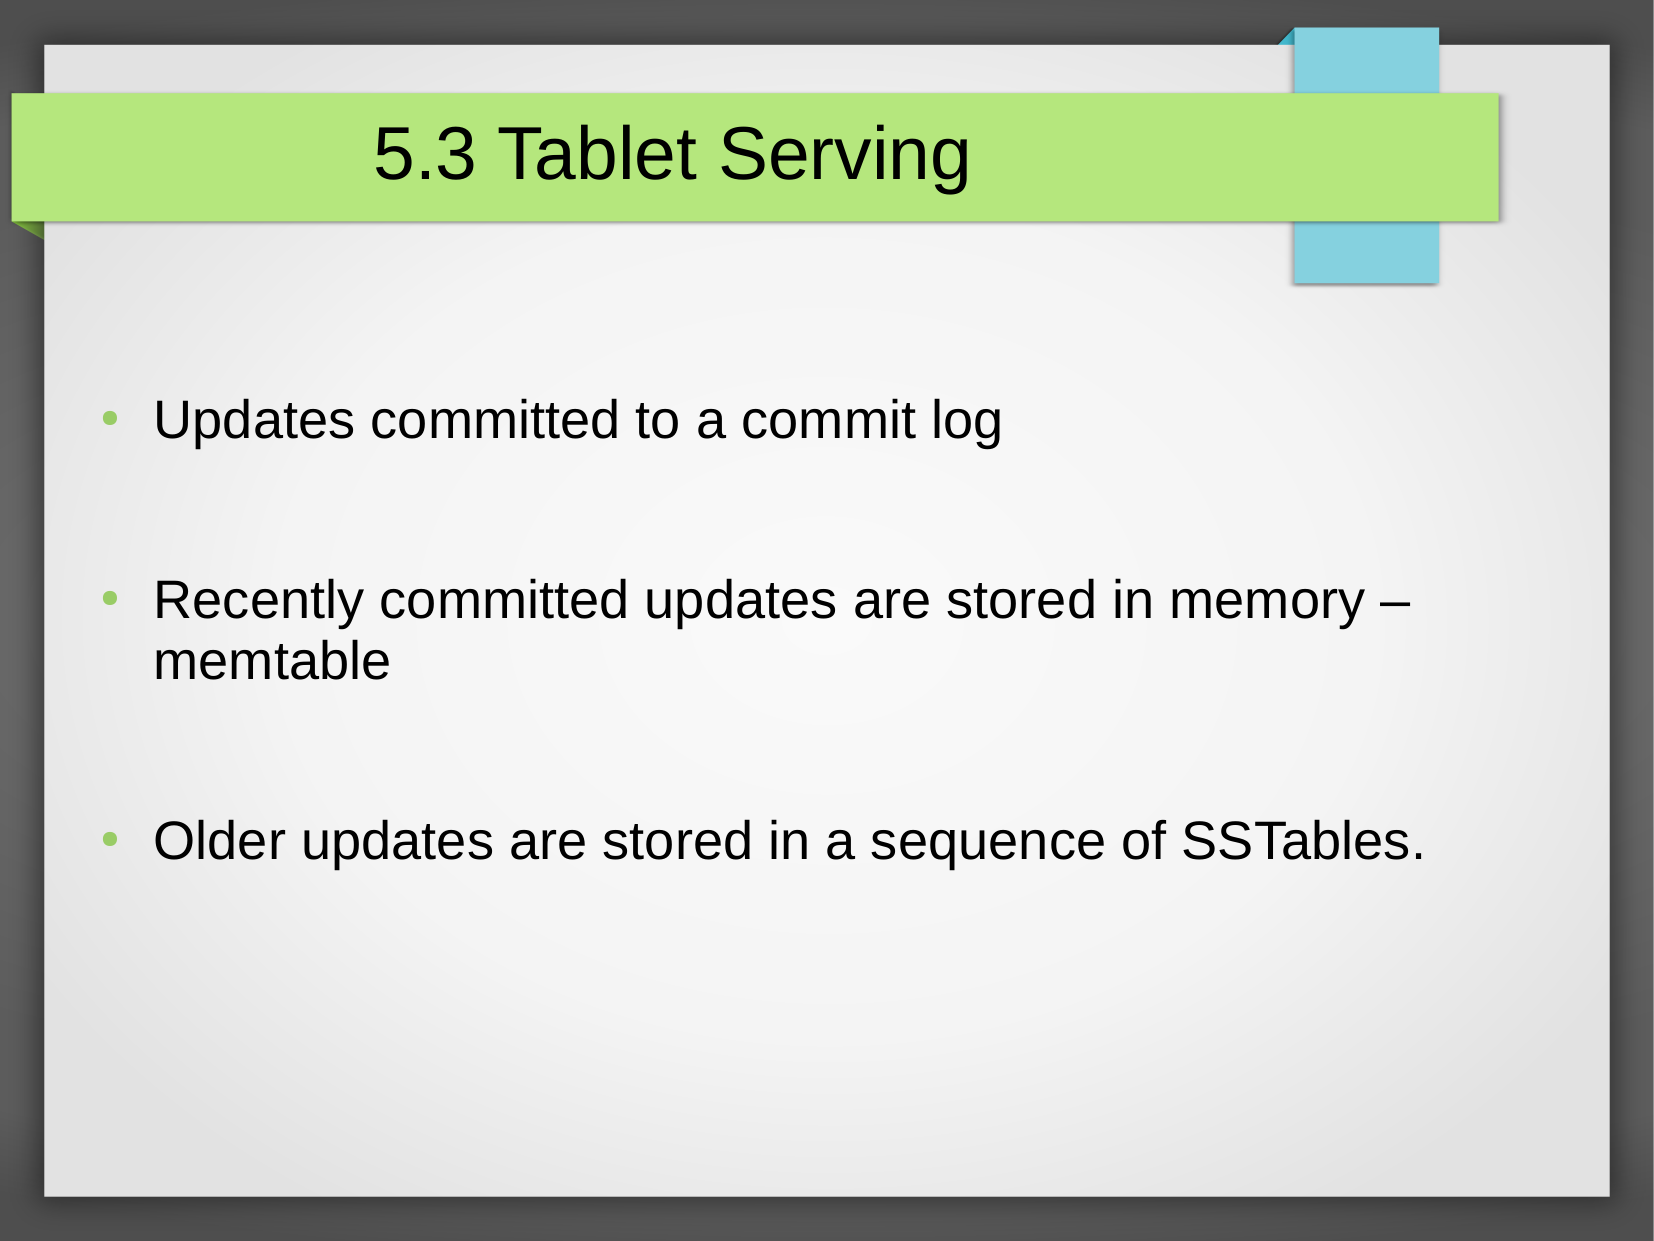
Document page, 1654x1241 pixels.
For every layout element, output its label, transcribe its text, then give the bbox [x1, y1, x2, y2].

picture [0, 0, 1654, 1241]
title 5.3 Tablet Serving [82, 94, 1264, 213]
list Updates committed to a commit log Recently committed updates are stored in memory –memtable Older updates are stored in a sequence of SSTables. [82, 389, 1571, 1109]
